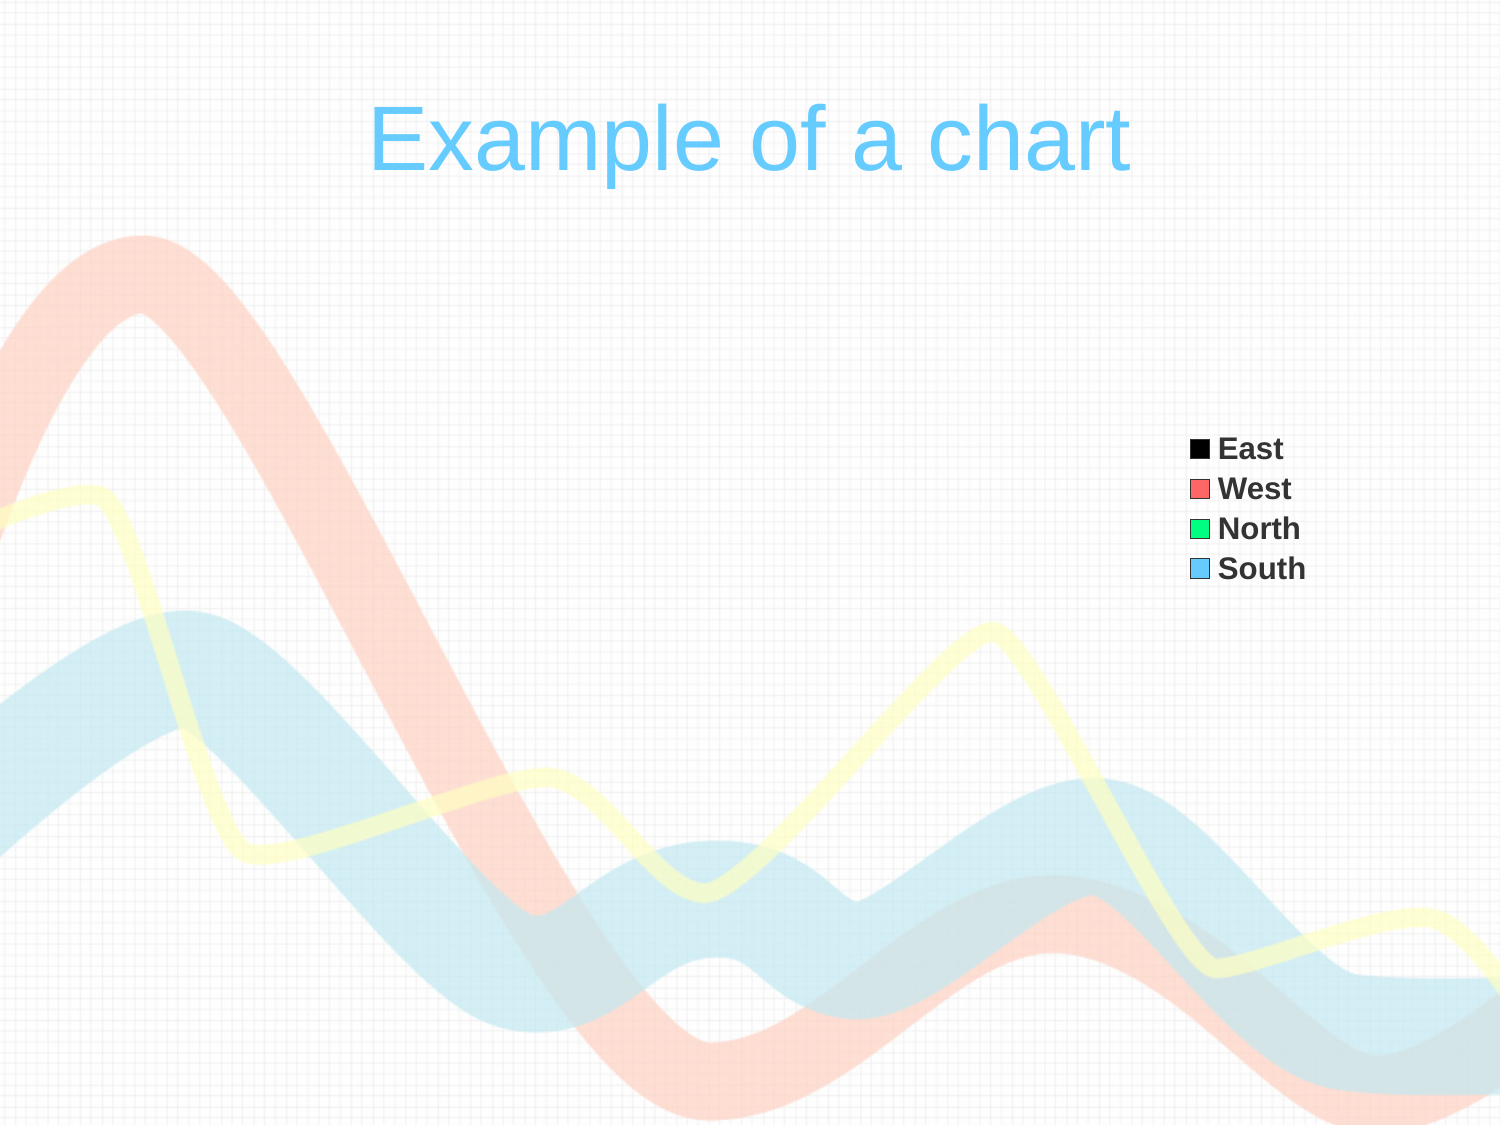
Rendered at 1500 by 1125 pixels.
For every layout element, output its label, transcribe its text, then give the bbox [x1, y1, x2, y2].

chart [332, 200, 1328, 817]
title Example of a chart [75, 45, 1426, 233]
